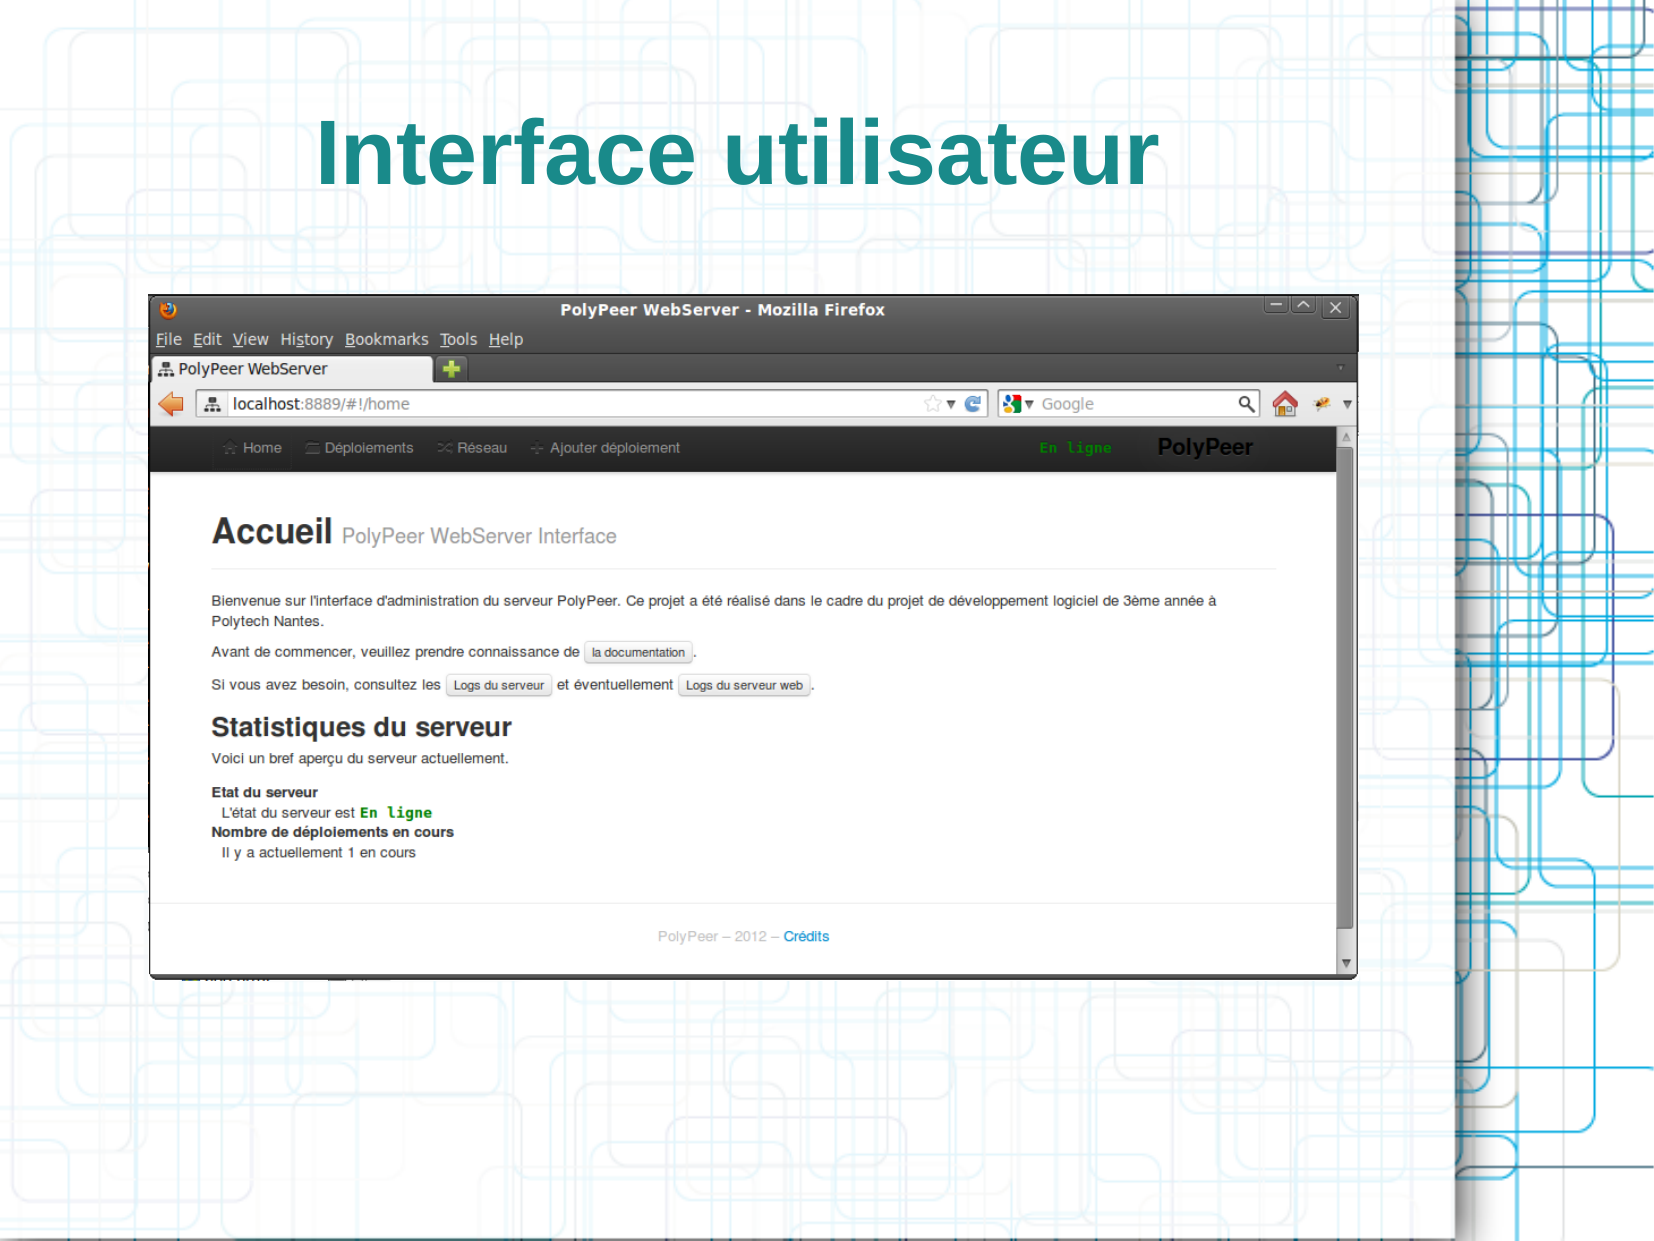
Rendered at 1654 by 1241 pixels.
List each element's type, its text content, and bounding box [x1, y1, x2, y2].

picture [0, 0, 1654, 1241]
title Interface utilisateur [59, 49, 1418, 257]
